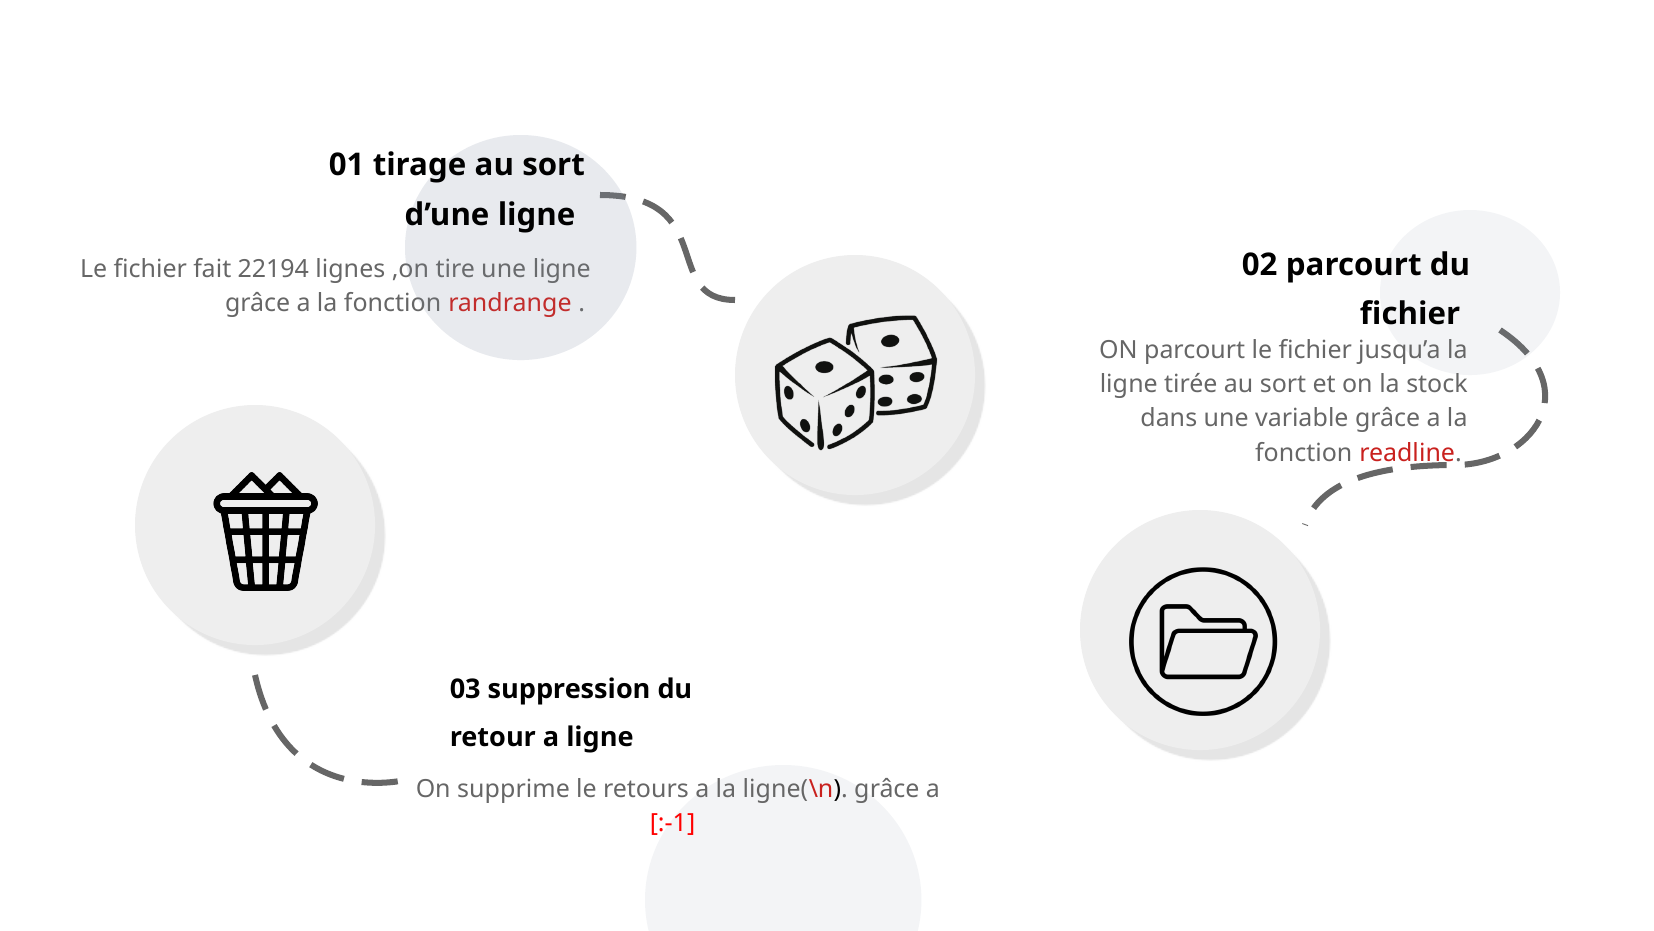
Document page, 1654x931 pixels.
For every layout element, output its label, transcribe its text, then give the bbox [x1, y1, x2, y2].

text_box On supprime le retours a la ligne(\n). grâce a [:-1] [401, 763, 957, 886]
text_box 02 parcourt du fichier [1155, 234, 1486, 344]
text_box 01 tirage au sort d’une ligne [270, 135, 601, 244]
picture [206, 472, 325, 591]
text_box [405, 166, 637, 361]
picture [767, 295, 945, 473]
picture [1122, 560, 1284, 723]
text_box 03 suppression du retour a ligne [435, 662, 766, 766]
text_box ON parcourt le fichier jusqu’a la ligne tirée au sort et on la stock dans une variable grâce a la fonction readline. [1032, 324, 1483, 476]
text_box Le fichier fait 22194 lignes ,on tire une ligne grâce a la fonction randrange . [35, 243, 607, 406]
